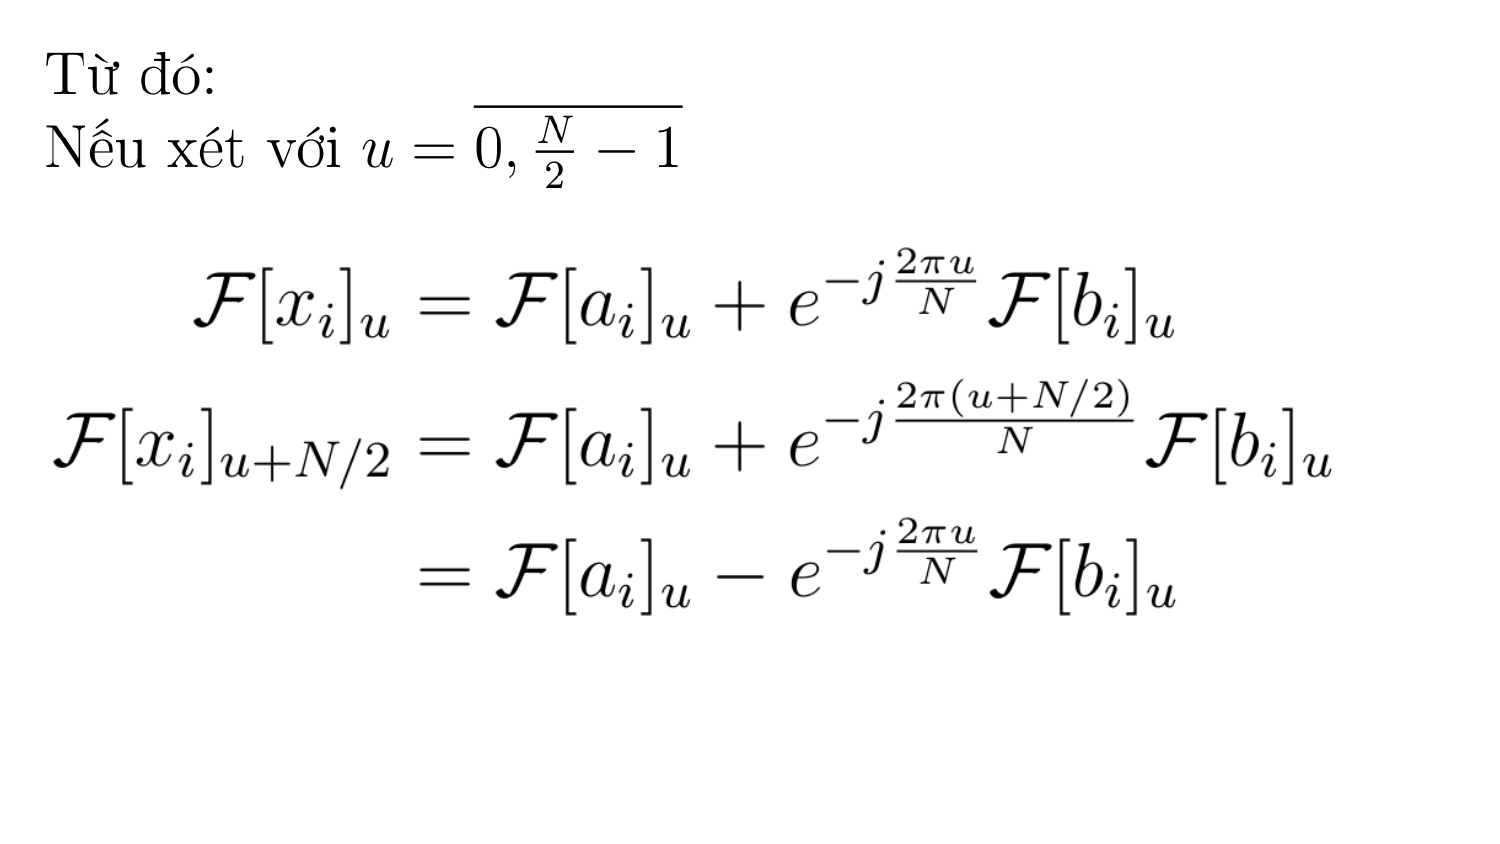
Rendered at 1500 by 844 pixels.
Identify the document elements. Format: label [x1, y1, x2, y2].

picture [24, 24, 735, 213]
picture [24, 229, 1475, 643]
